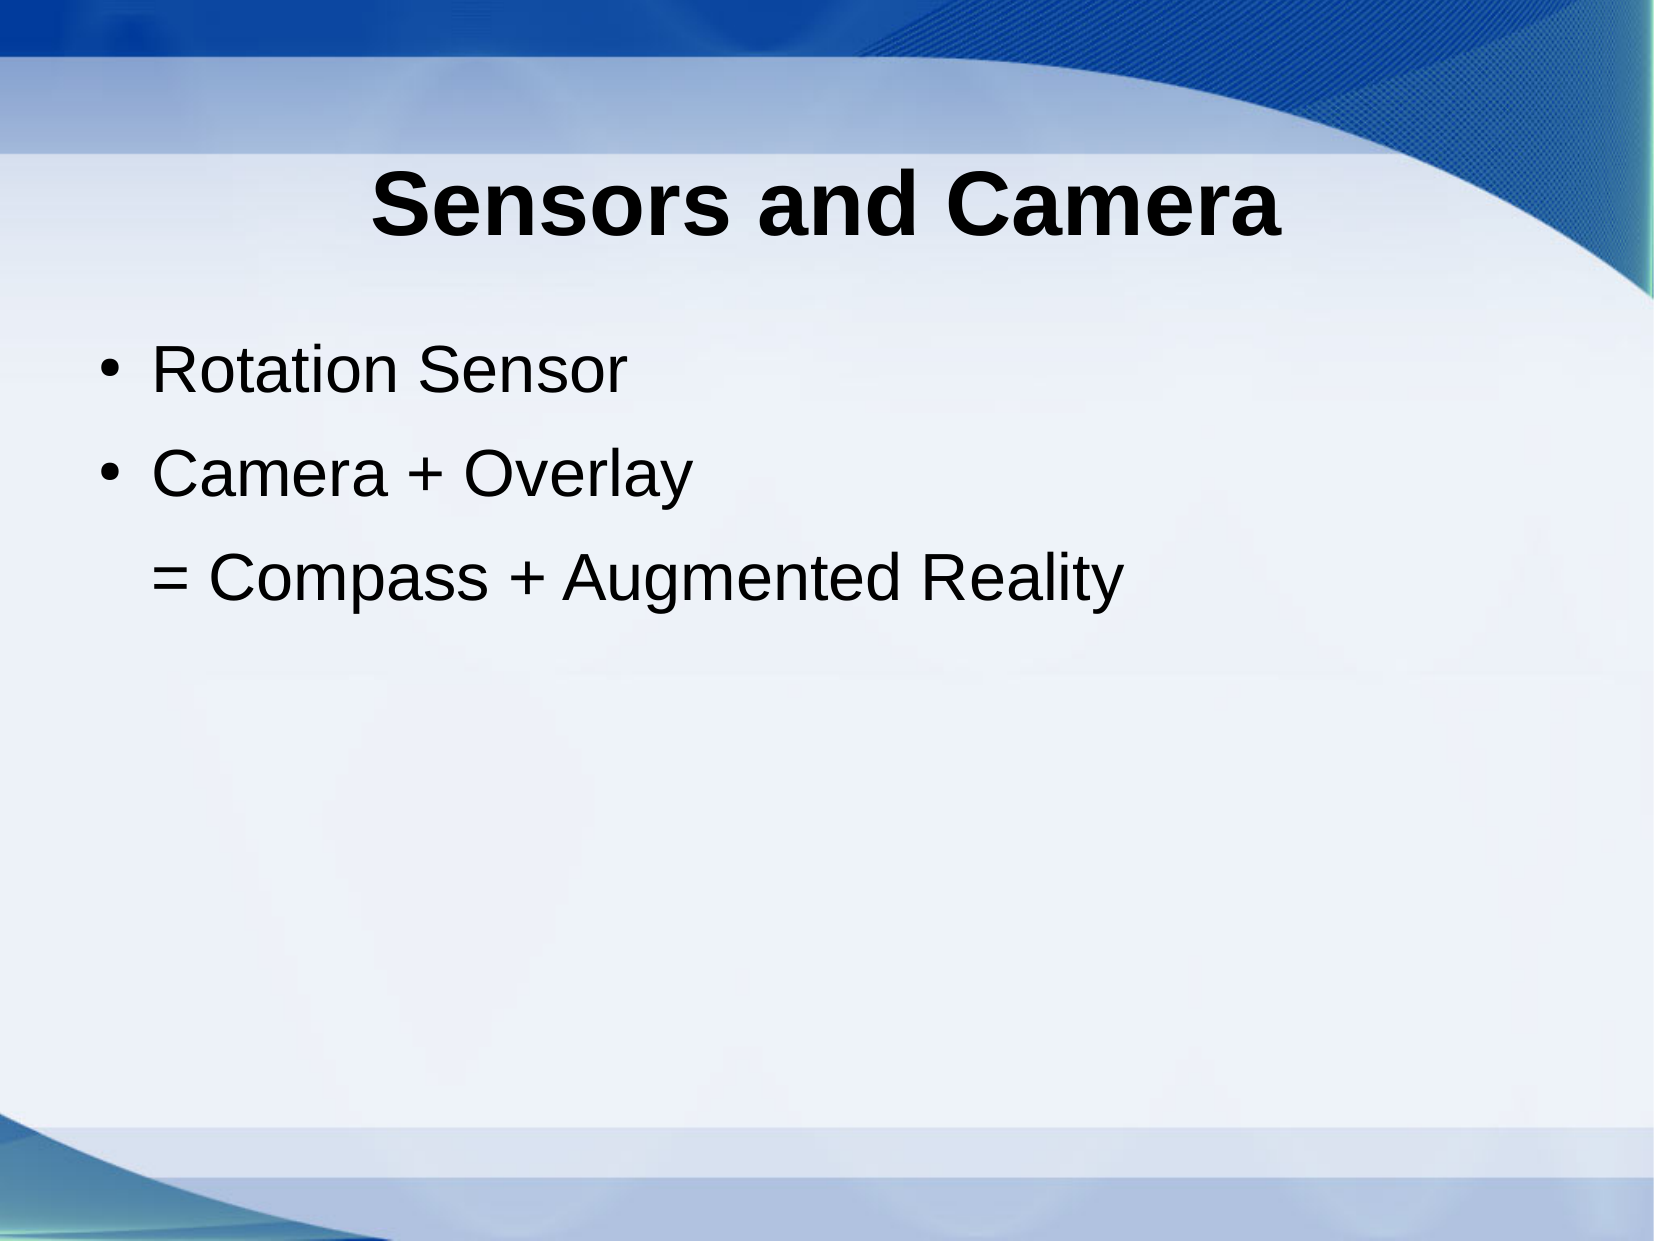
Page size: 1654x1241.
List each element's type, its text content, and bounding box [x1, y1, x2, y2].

list Rotation Sensor Camera + Overlay = Compass + Augmented Reality [80, 331, 1536, 1052]
title Sensors and Camera [82, 100, 1571, 308]
picture [0, 0, 1654, 1241]
